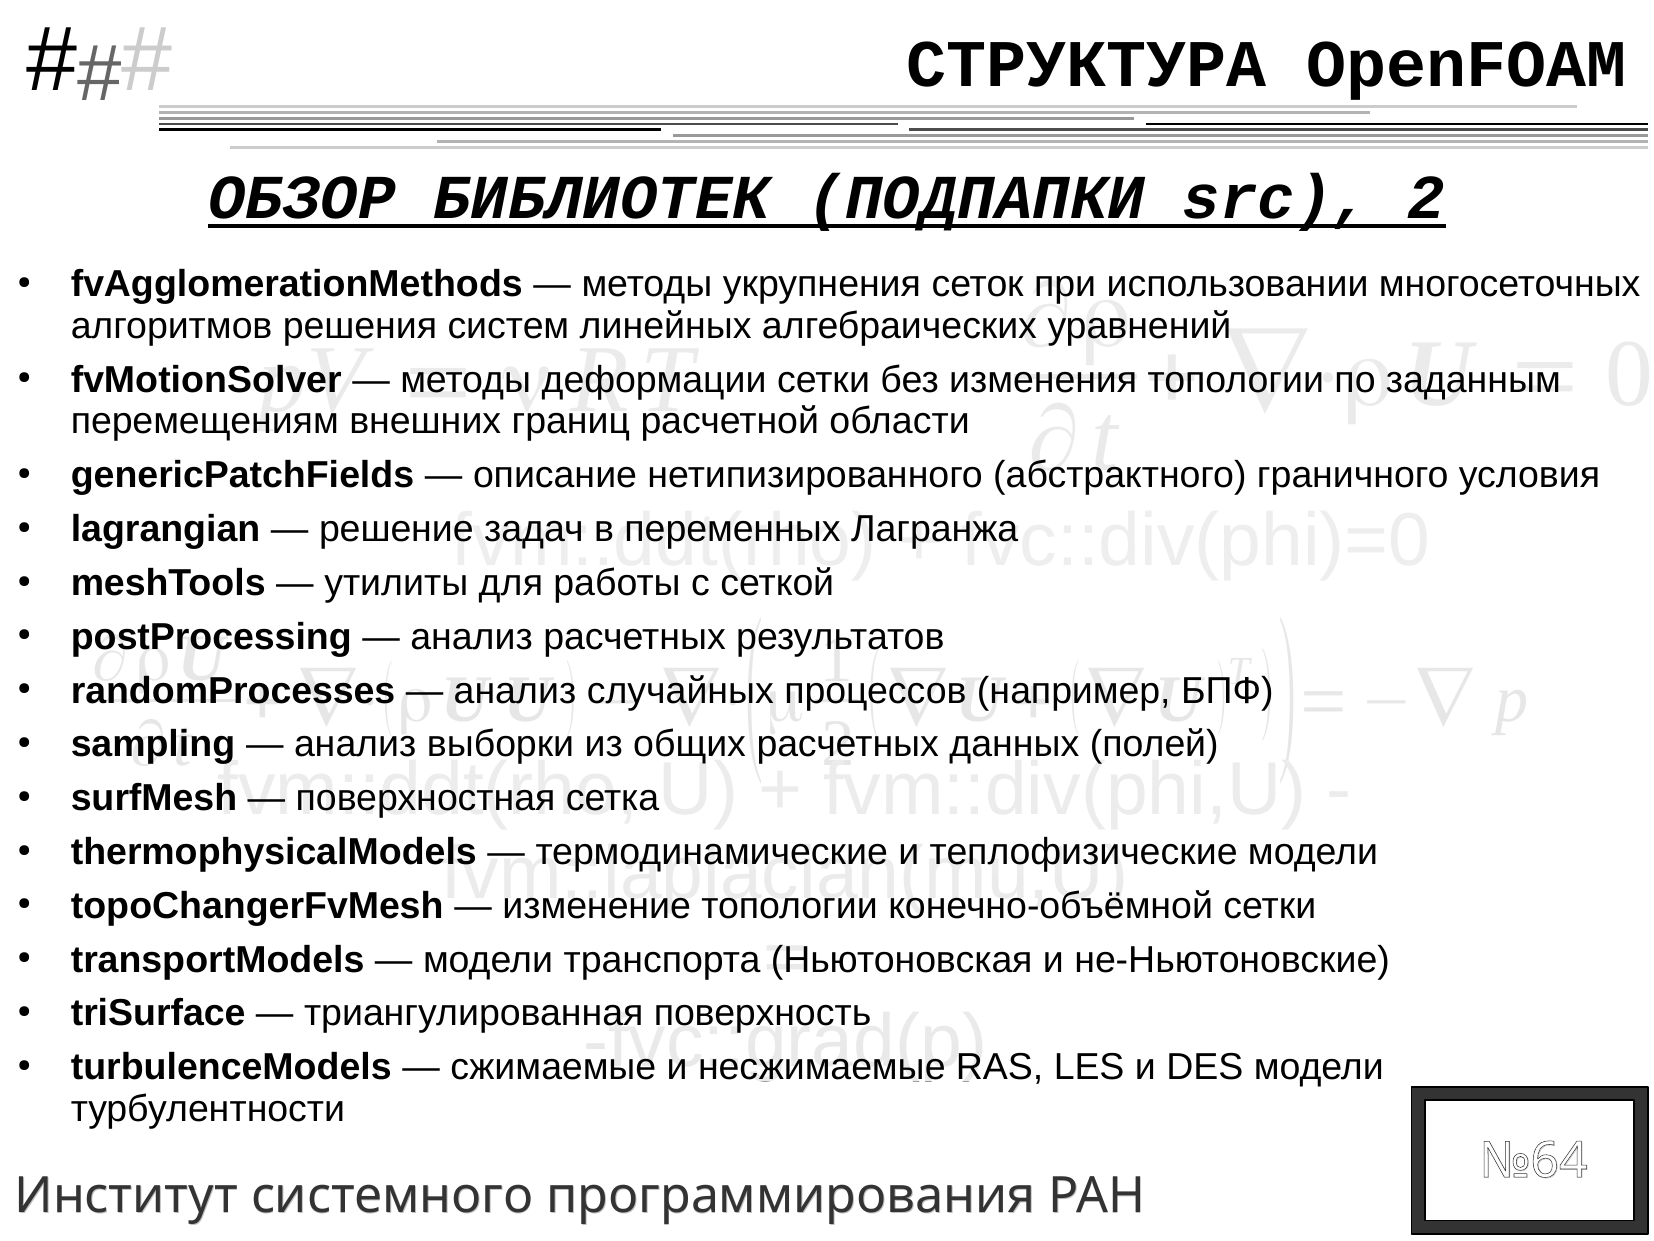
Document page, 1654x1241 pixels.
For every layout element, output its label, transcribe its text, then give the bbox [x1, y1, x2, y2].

title ОБЗОР БИБЛИОТЕК (ПОДПАПКИ src), 2 [0, 147, 1654, 257]
list fvAgglomerationMethods — методы укрупнения сеток при использовании многосеточных алгоритмов решения систем линейных алгебраических уравнений fvMotionSolver — методы деформации сетки без изменения топологии по заданным перемещениям внешних границ расчетной области genericPatchFields — описание нетипизированного (абстрактного) граничного условия lagrangian — решение задач в переменных Лагранжа meshTools — утилиты для работы с сеткой postProcessing — анализ расчетных результатов randomProcesses — анализ случайных процессов (например, БПФ) sampling — анализ выборки из общих расчетных данных (полей) surfMesh — поверхностная сетка thermophysicalModels — термодинамические и теплофизические модели topoChangerFvMesh — изменение топологии конечно-объёмной сетки transportModels — модели транспорта (Ньютоновская и не-Ньютоновские) triSurface — триангулированная поверхность turbulenceModels — сжимаемые и несжимаемые RAS, LES и DES модели турбулентности [0, 262, 1654, 1130]
